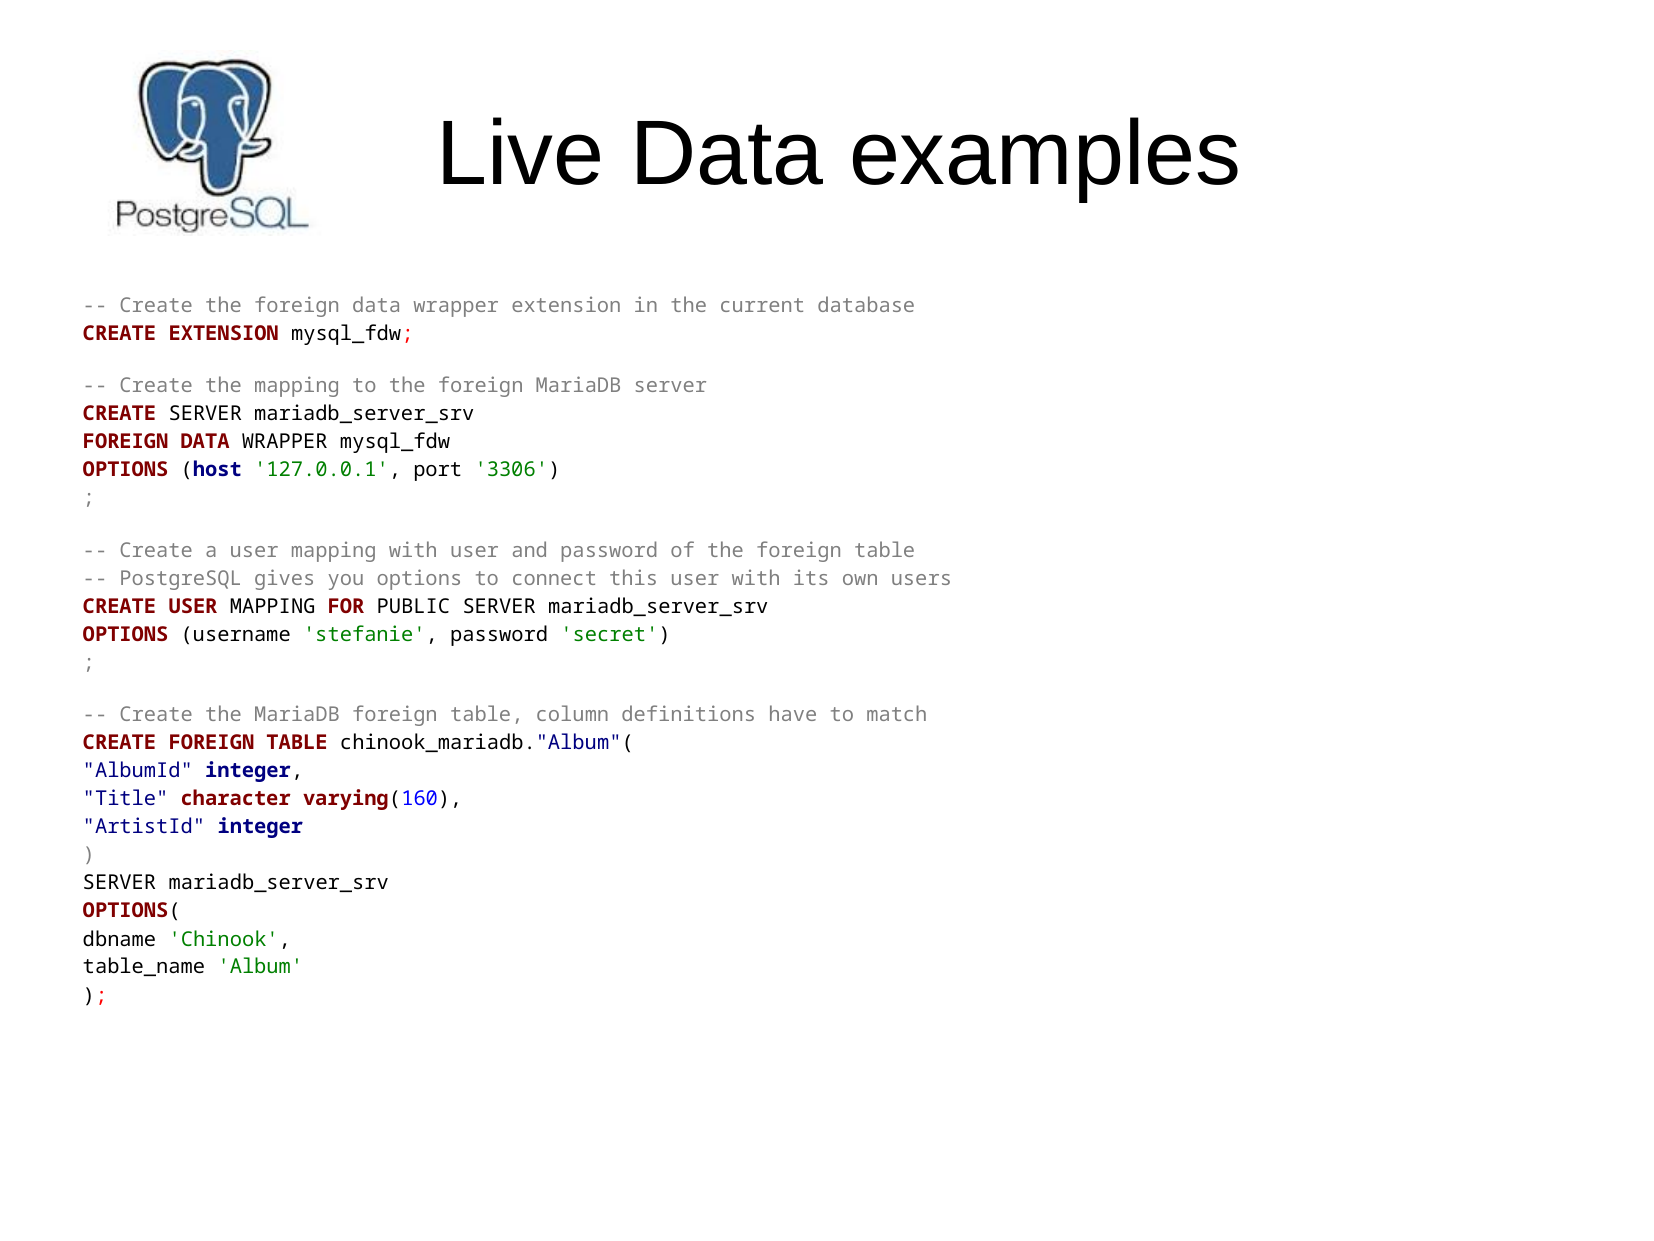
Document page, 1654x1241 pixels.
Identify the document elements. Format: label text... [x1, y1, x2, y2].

list -- Create the foreign data wrapper extension in the current database CREATE EXTENSION mysql_fdw; -- Create the mapping to the foreign MariaDB server CREATE SERVER mariadb_server_srv FOREIGN DATA WRAPPER mysql_fdw OPTIONS (host '127.0.0.1', port '3306') ; -- Create a user mapping with user and password of the foreign table -- PostgreSQL gives you options to connect this user with its own users CREATE USER MAPPING FOR PUBLIC SERVER mariadb_server_srv OPTIONS (username 'stefanie', password 'secret') ; -- Create the MariaDB foreign table, column definitions have to match CREATE FOREIGN TABLE chinook_mariadb."Album"( "AlbumId" integer, "Title" character varying(160), "ArtistId" integer ) SERVER mariadb_server_srv OPTIONS( dbname 'Chinook', table_name 'Album' ); [82, 290, 1538, 1010]
title Live Data examples [82, 49, 1571, 257]
picture [58, 50, 356, 237]
